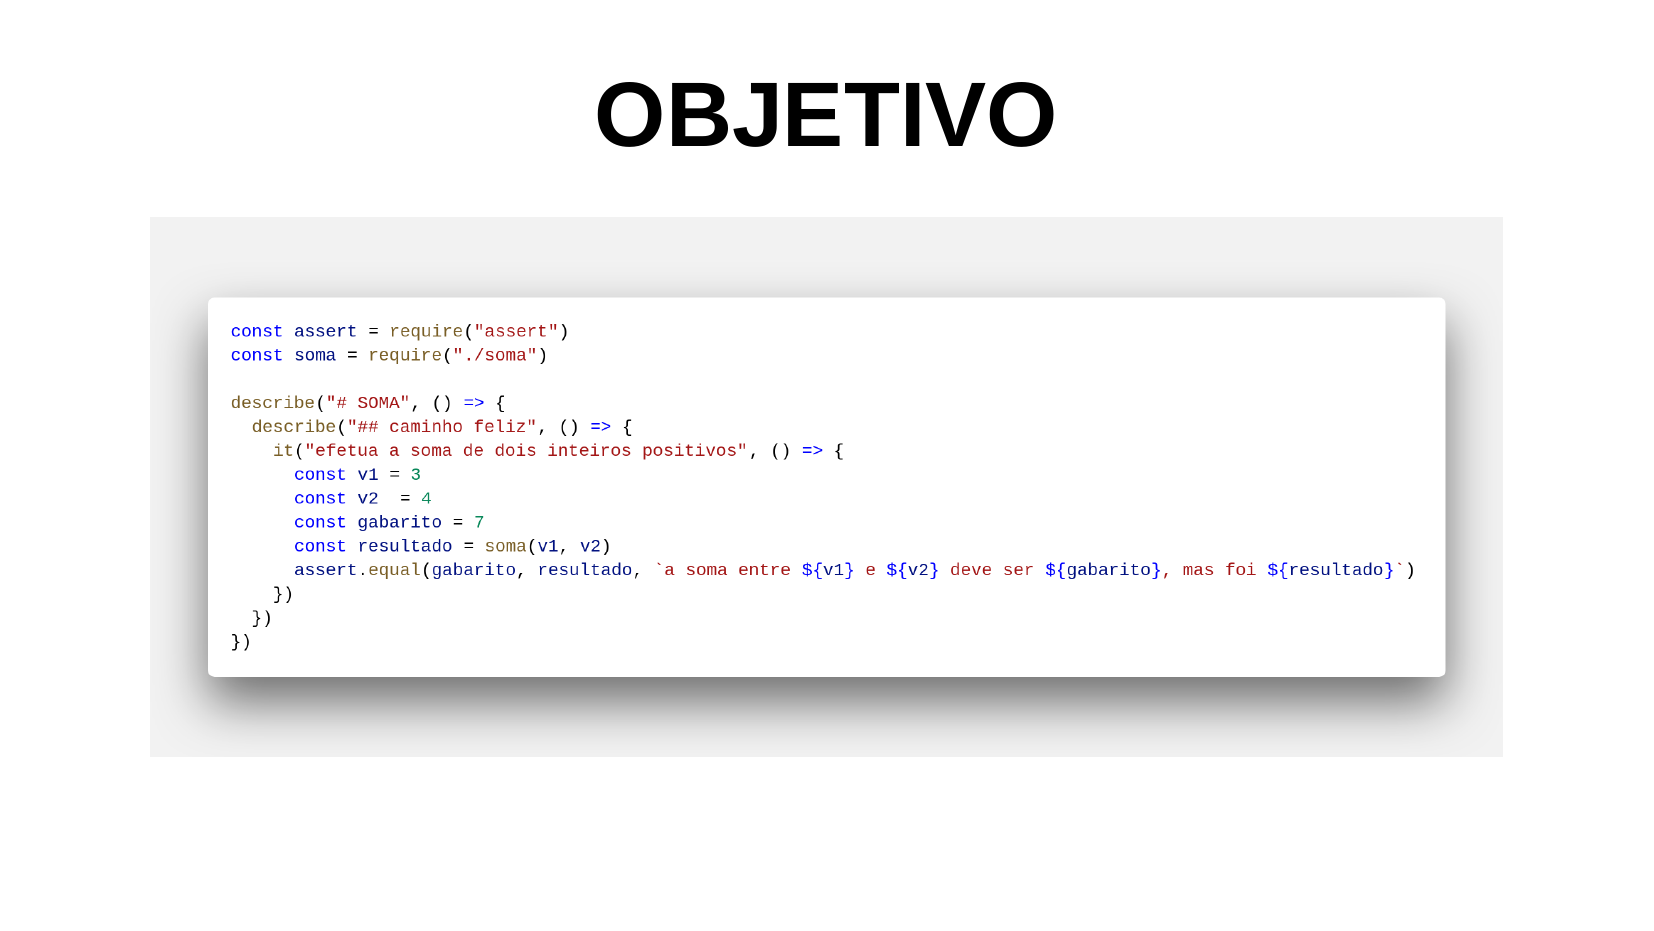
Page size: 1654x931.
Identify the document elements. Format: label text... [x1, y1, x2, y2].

picture [150, 217, 1503, 758]
title OBJETIVO [82, 37, 1571, 193]
